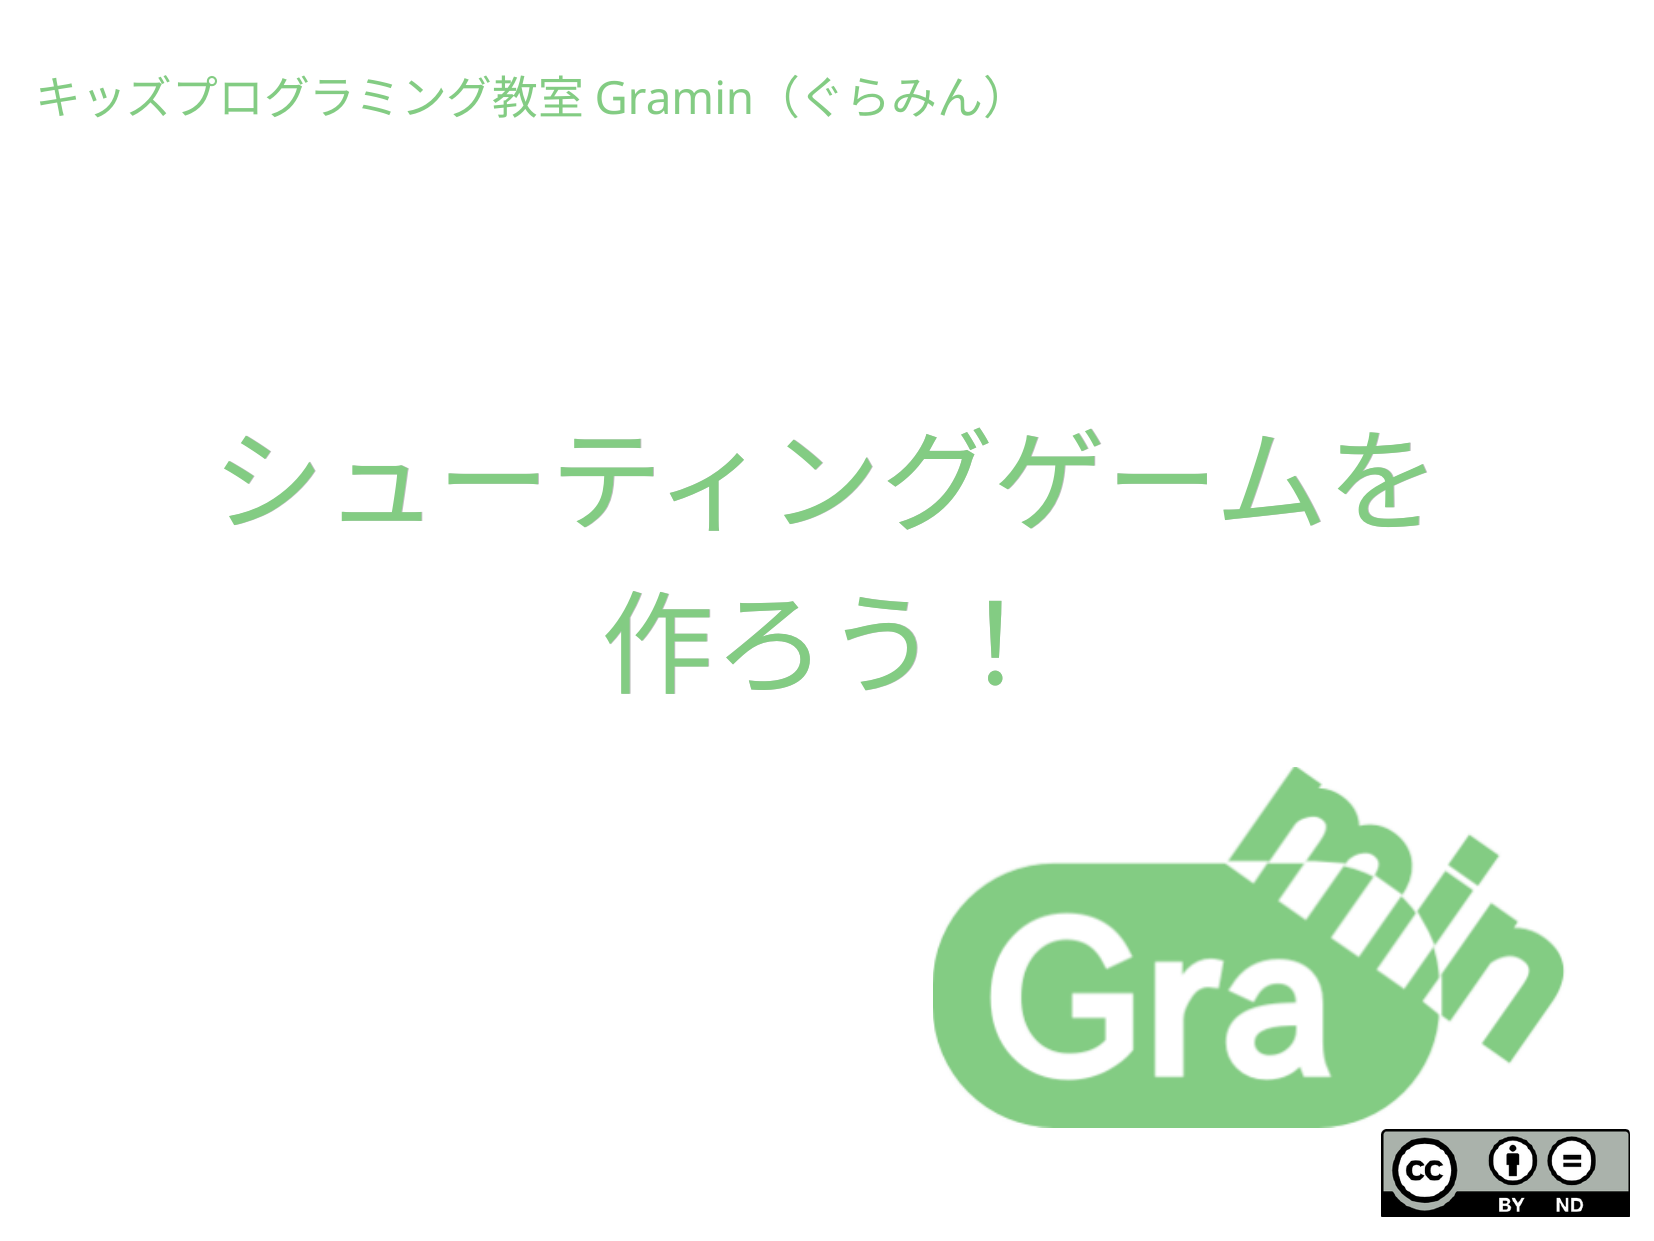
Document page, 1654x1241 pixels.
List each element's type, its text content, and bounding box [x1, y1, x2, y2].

title シューティングゲームを作ろう！ [159, 299, 1495, 810]
title キッズプログラミング教室 Gramin（ぐらみん） [35, 31, 1075, 160]
picture [1381, 1129, 1630, 1217]
picture [933, 767, 1577, 1128]
